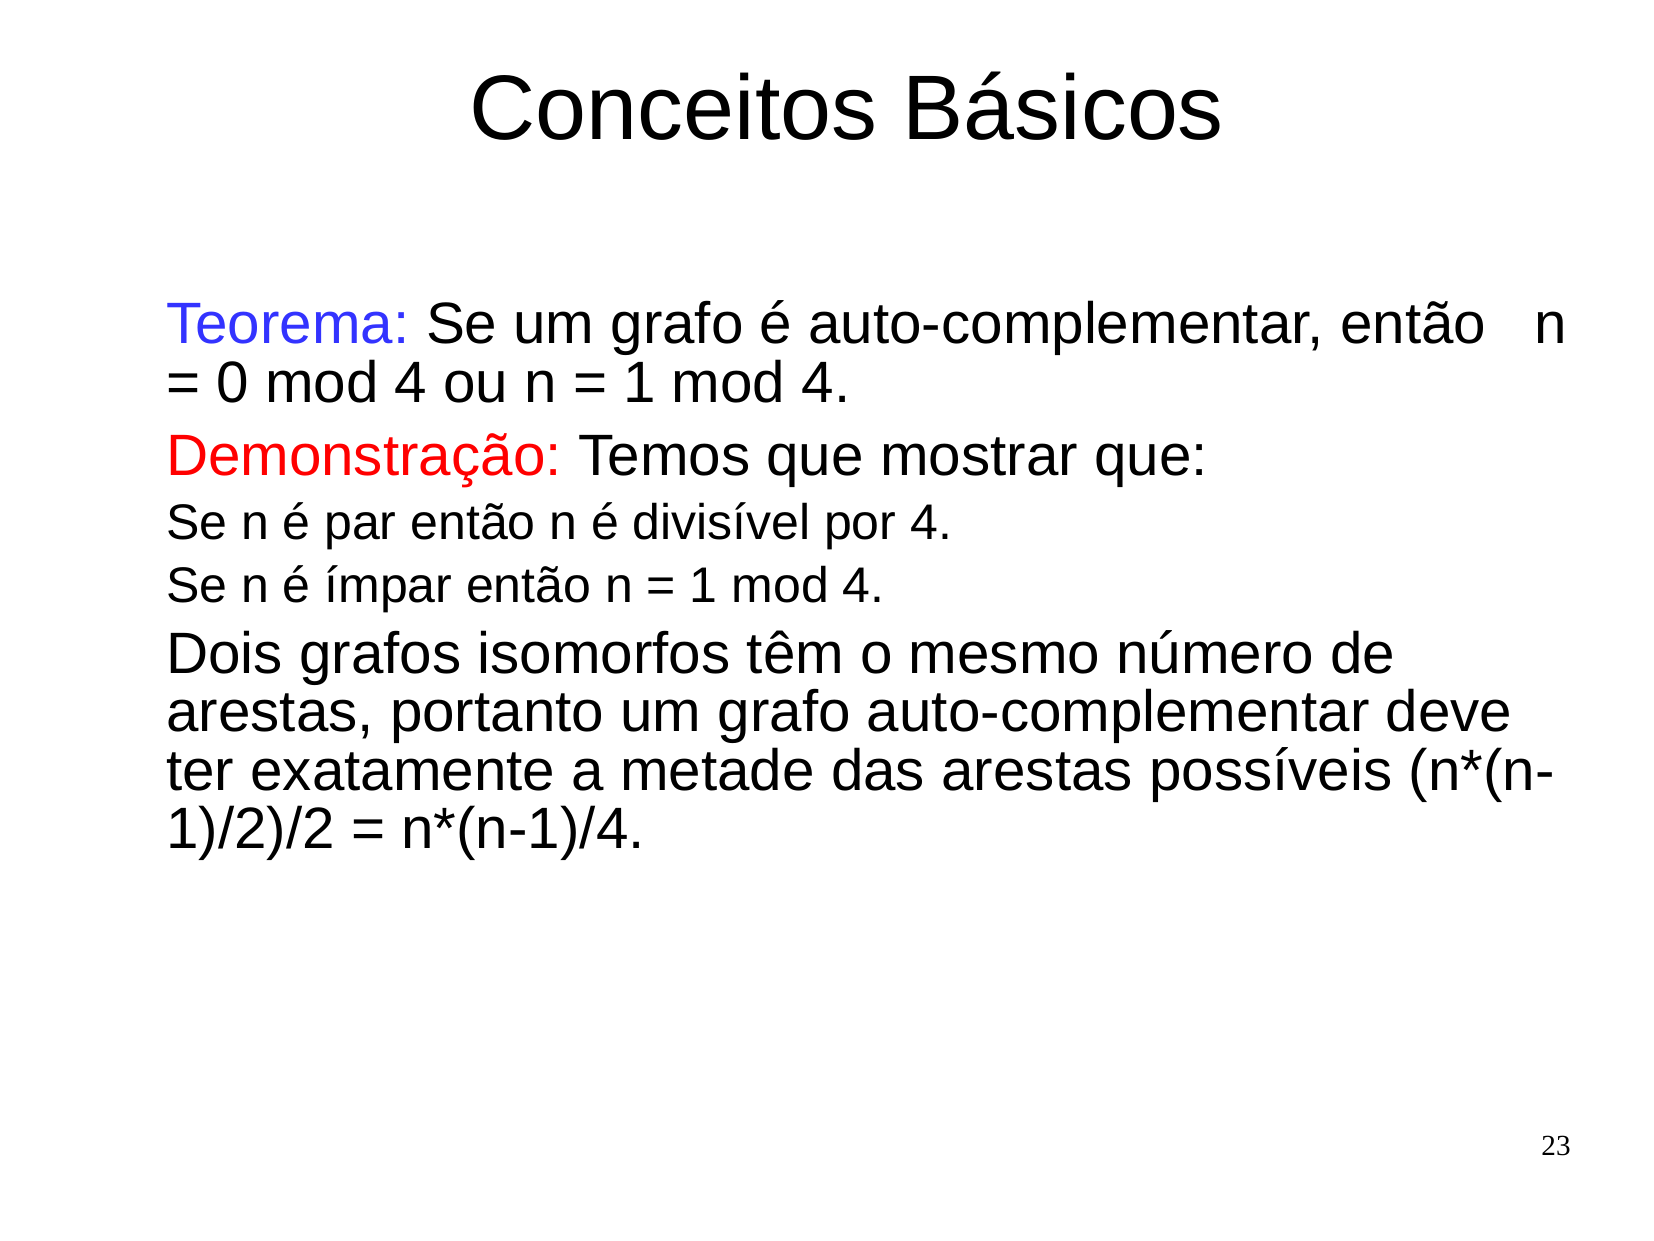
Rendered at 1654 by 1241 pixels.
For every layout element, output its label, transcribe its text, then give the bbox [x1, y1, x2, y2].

list Teorema: Se um grafo é auto-complementar, então n = 0 mod 4 ou n = 1 mod 4. Demonstração: Temos que mostrar que: Se n é par então n é divisível por 4. Se n é ímpar então n = 1 mod 4. Dois grafos isomorfos têm o mesmo número de arestas, portanto um grafo auto-complementar deve ter exatamente a metade das arestas possíveis (n*(n-1)/2)/2 = n*(n-1)/4. [151, 289, 1599, 1020]
title Conceitos Básicos [261, 42, 1433, 173]
